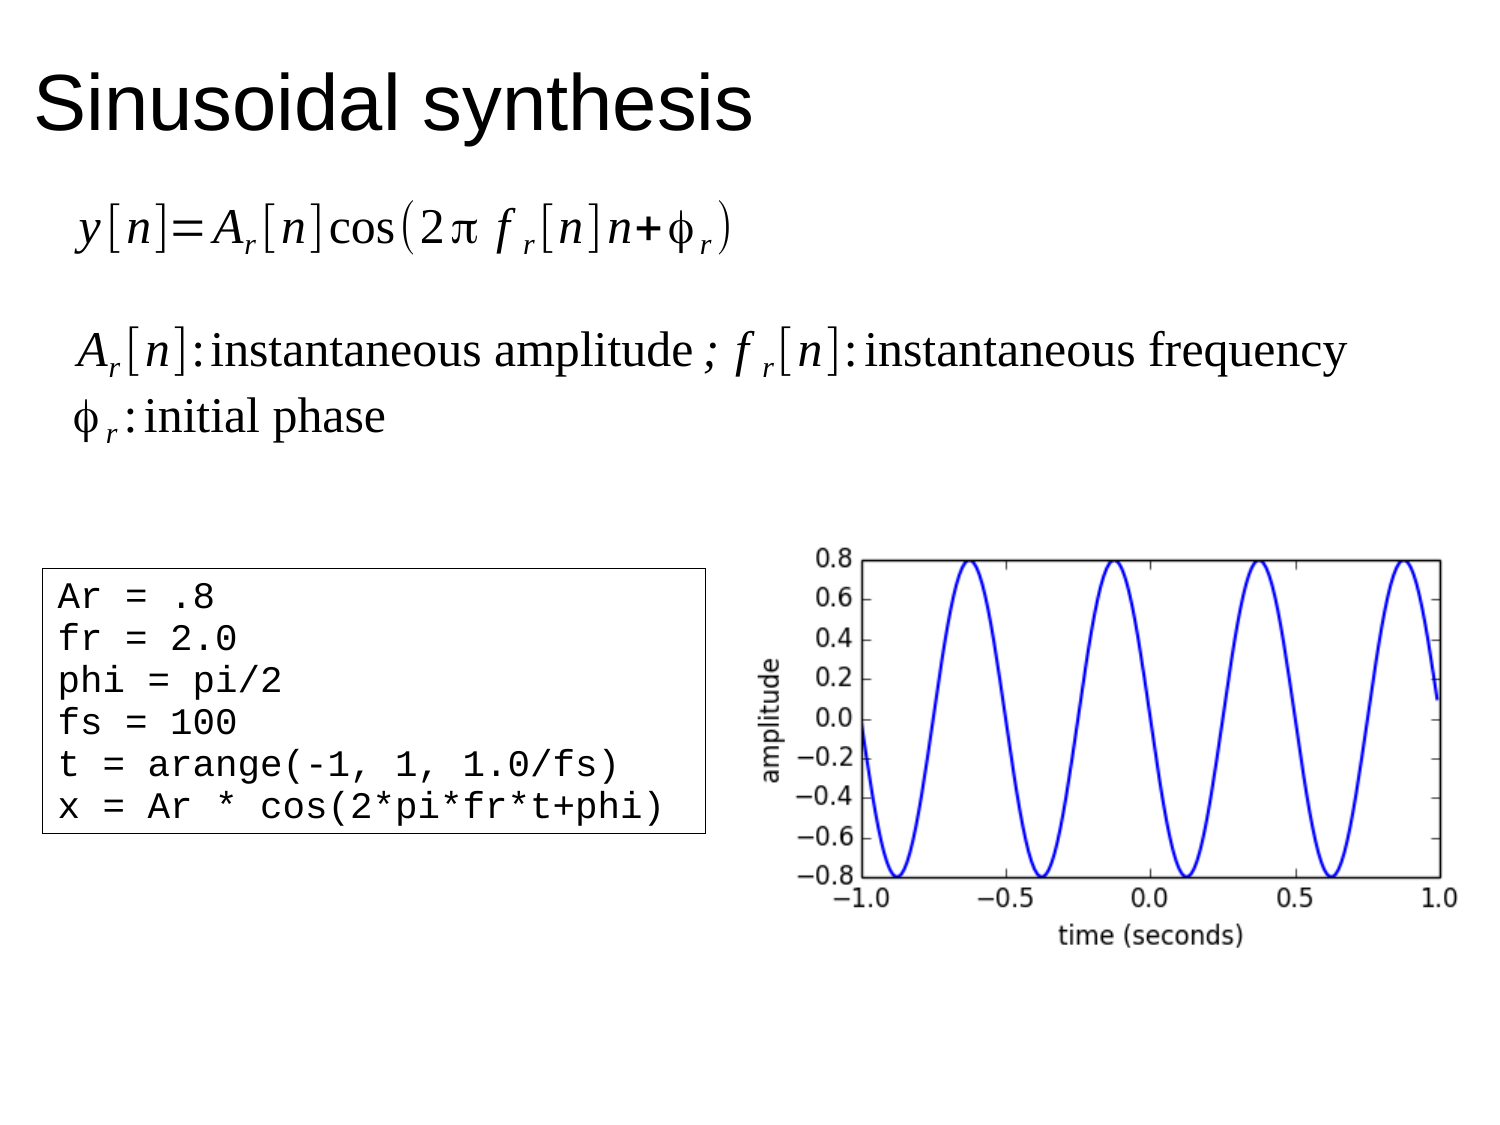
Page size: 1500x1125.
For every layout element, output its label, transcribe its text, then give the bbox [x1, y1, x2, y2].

picture [734, 521, 1485, 972]
title Sinusoidal synthesis [33, 9, 1384, 198]
text_box Ar = .8 fr = 2.0 phi = pi/2 fs = 100 t = arange(-1, 1, 1.0/fs) x = Ar * cos(2*pi*fr*t+phi) [42, 568, 706, 834]
chart [66, 198, 1356, 451]
